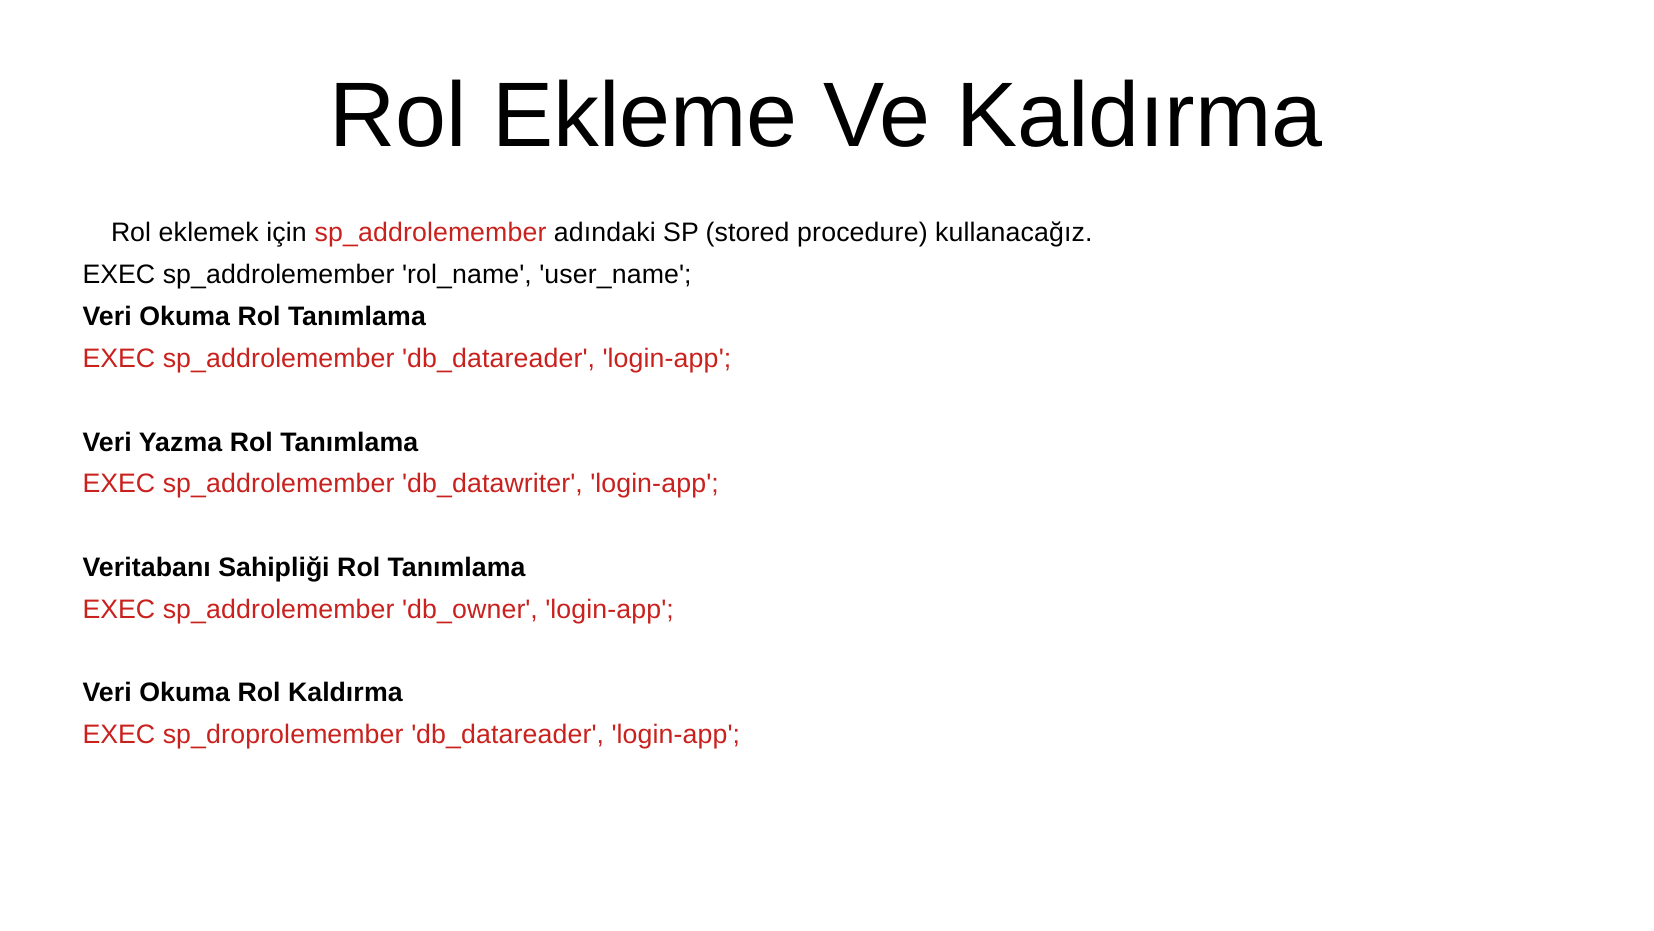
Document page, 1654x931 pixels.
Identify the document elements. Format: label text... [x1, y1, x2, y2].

title Rol Ekleme Ve Kaldırma [82, 37, 1571, 193]
list Rol eklemek için sp_addrolemember adındaki SP (stored procedure) kullanacağız. EXEC sp_addrolemember 'rol_name', 'user_name'; Veri Okuma Rol Tanımlama EXEC sp_addrolemember 'db_datareader', 'login-app'; Veri Yazma Rol Tanımlama EXEC sp_addrolemember 'db_datawriter', 'login-app'; Veritabanı Sahipliği Rol Tanımlama EXEC sp_addrolemember 'db_owner', 'login-app'; Veri Okuma Rol Kaldırma EXEC sp_droprolemember 'db_datareader', 'login-app'; [82, 217, 1571, 758]
